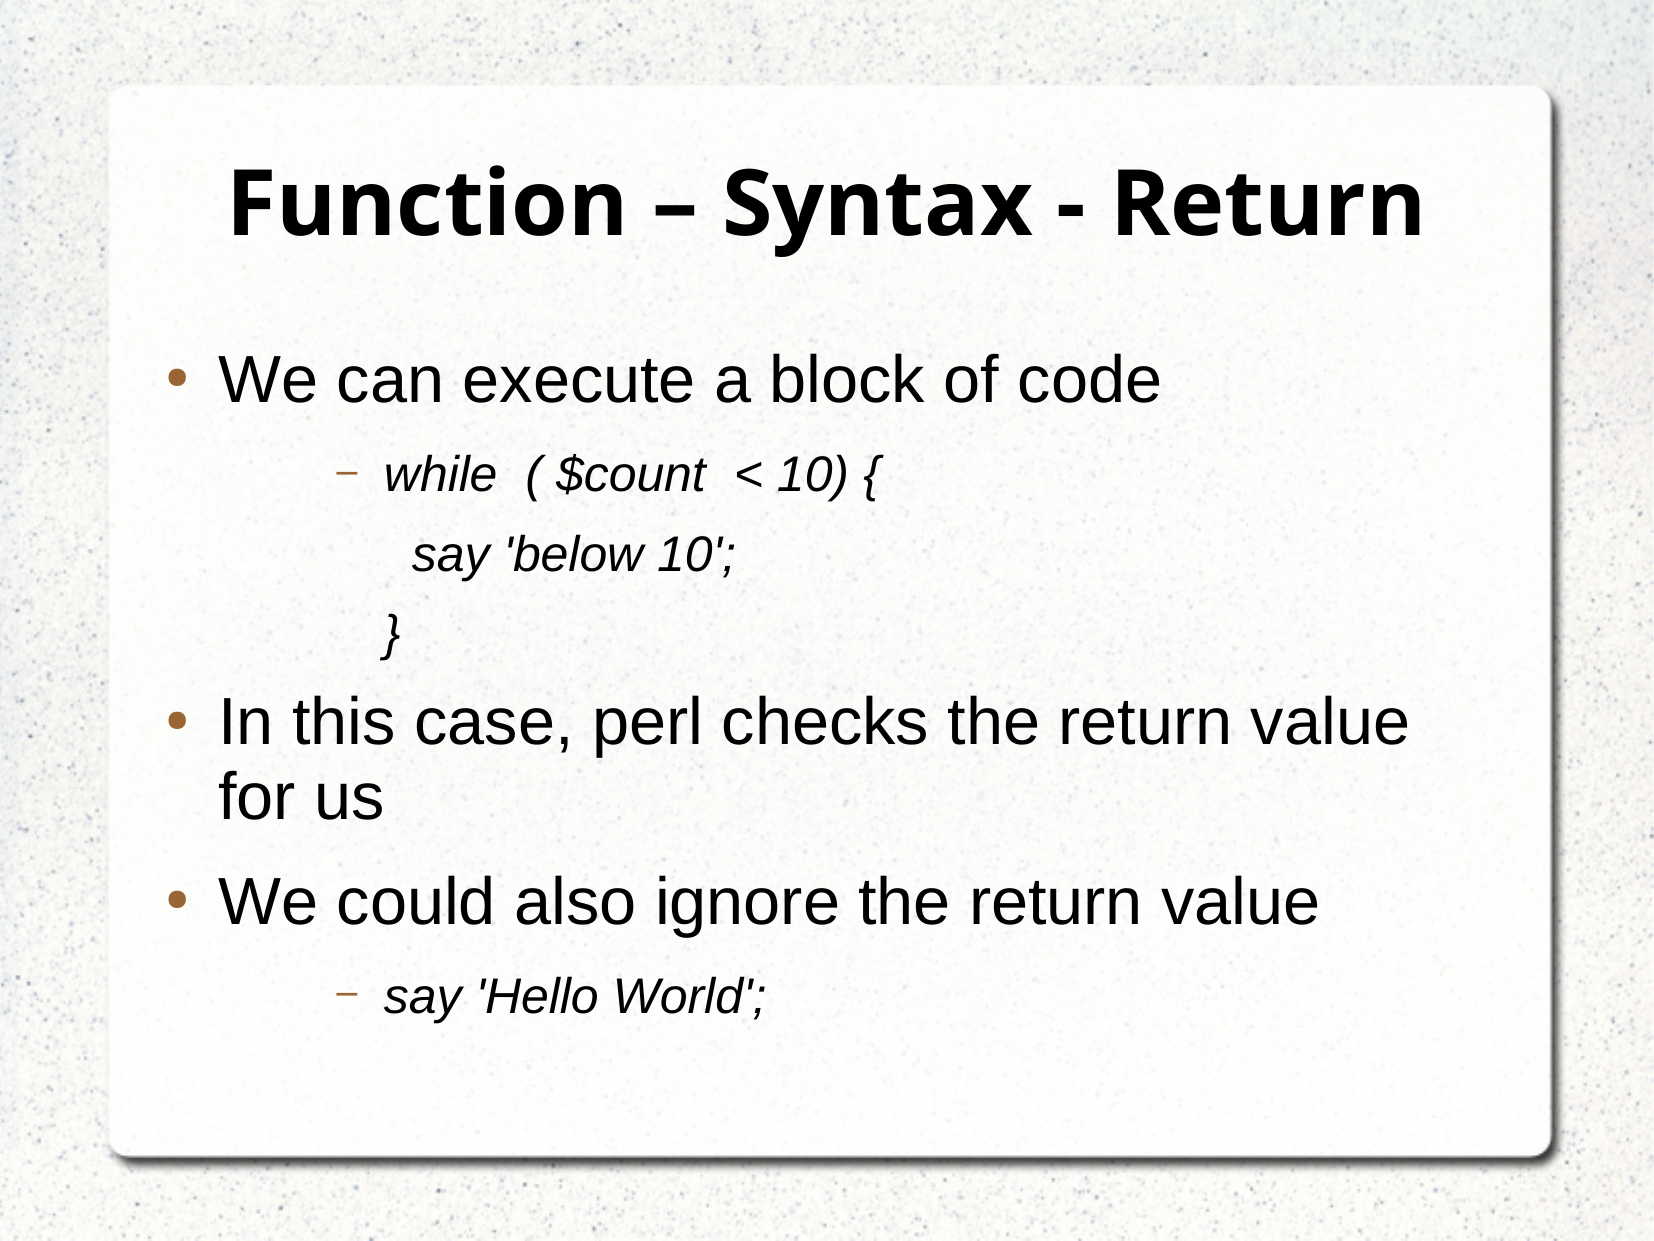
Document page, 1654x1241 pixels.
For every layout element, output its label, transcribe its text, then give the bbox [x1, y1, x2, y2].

list We can execute a block of code while ( $count < 10) { say 'below 10'; } In this case, perl checks the return value for us We could also ignore the return value say 'Hello World'; [147, 342, 1506, 1023]
picture [0, 0, 1654, 1241]
title Function – Syntax - Return [118, 96, 1536, 304]
